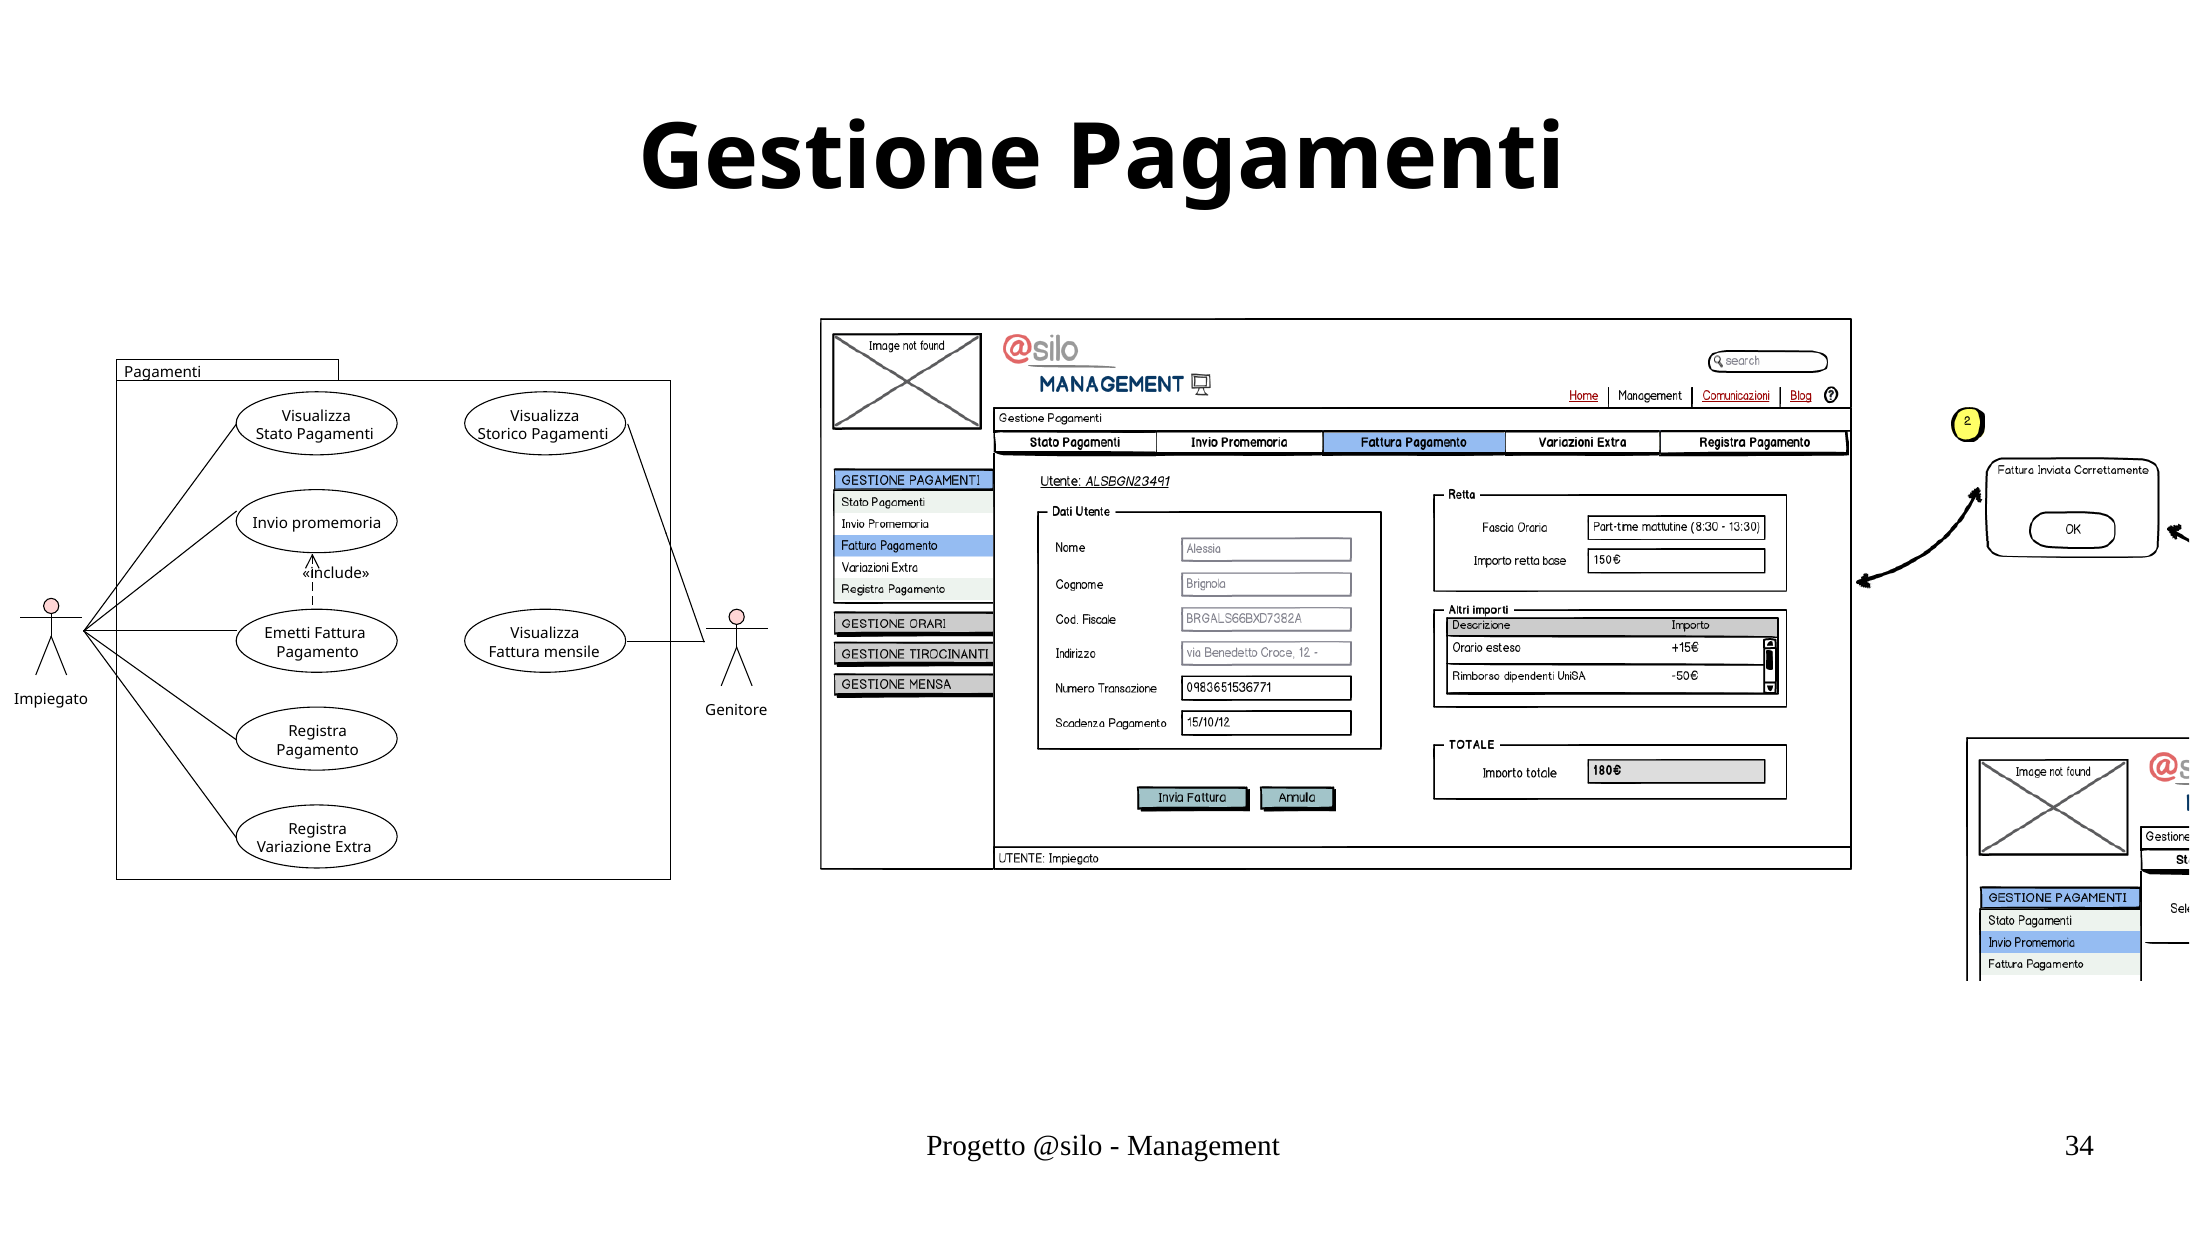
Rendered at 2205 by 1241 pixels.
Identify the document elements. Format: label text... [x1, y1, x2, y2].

picture [0, 318, 2190, 981]
title Gestione Pagamenti [110, 49, 2095, 257]
